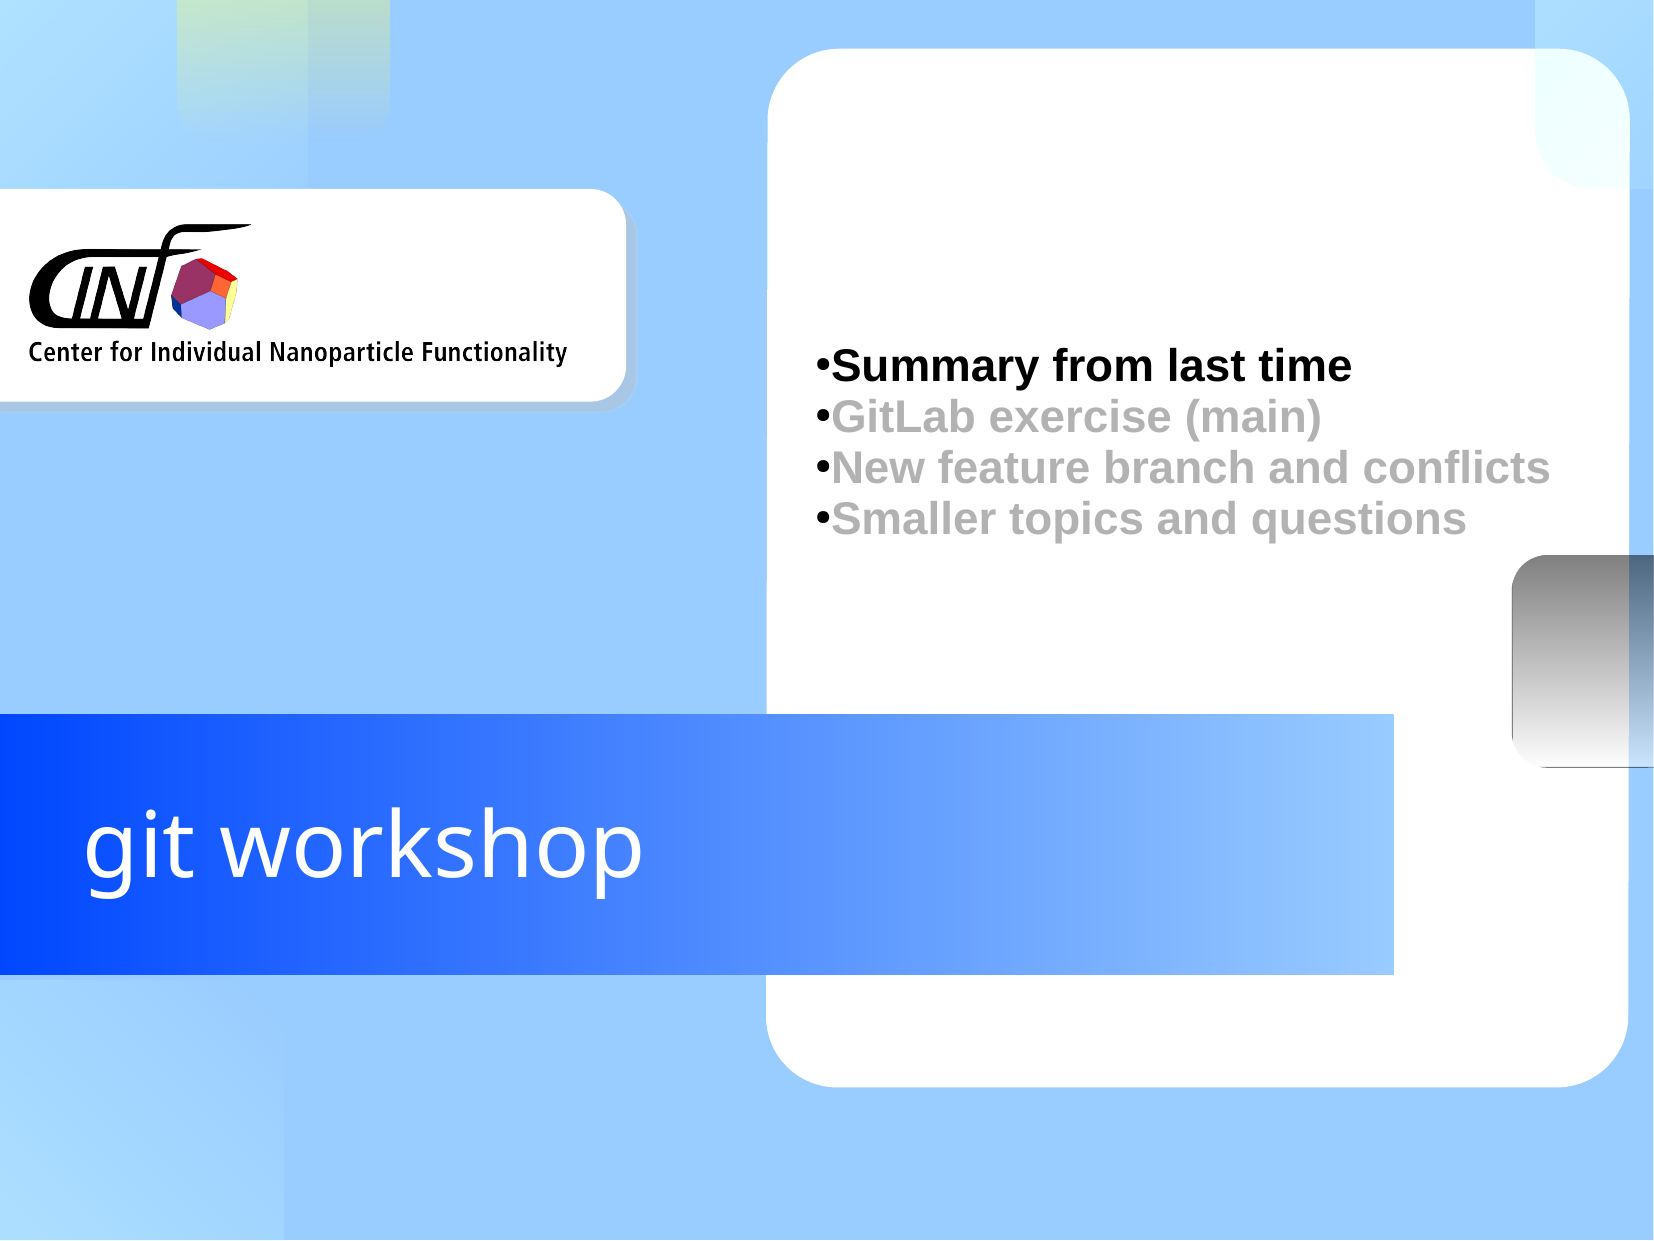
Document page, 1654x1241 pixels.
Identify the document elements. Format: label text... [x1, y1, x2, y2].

title git workshop [82, 738, 1312, 946]
picture [28, 224, 567, 367]
subtitle Summary from last time GitLab exercise (main) New feature branch and conflicts Smaller topics and questions [814, 288, 1571, 596]
